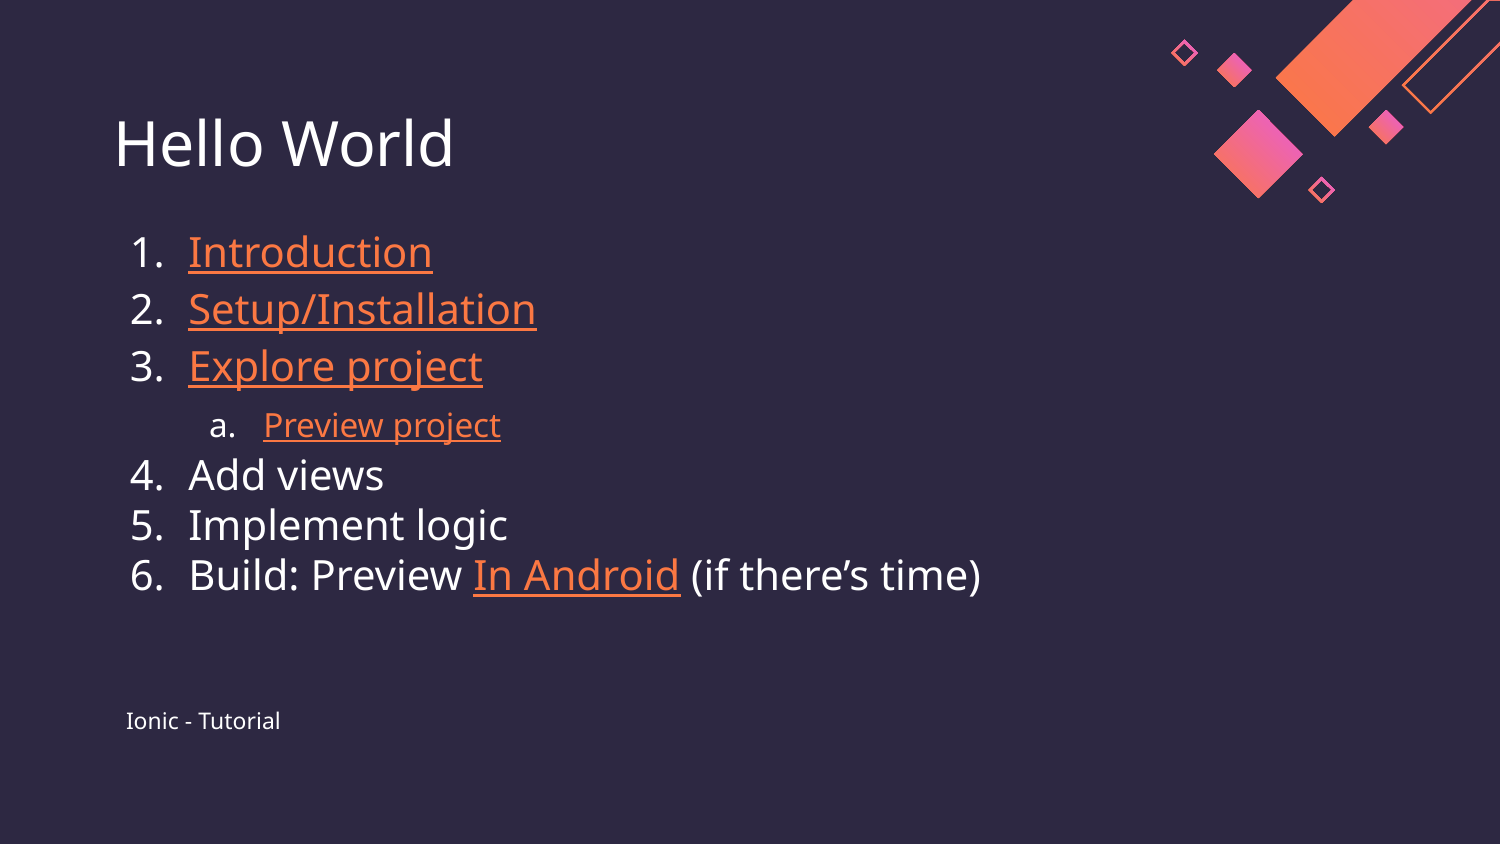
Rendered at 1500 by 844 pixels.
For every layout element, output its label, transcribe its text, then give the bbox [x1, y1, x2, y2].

subtitle Ionic - Tutorial [111, 687, 860, 731]
title Hello World [98, 88, 1387, 197]
list Introduction Setup/Installation Explore project Preview project Add views Implement logic Build: Preview In Android (if there’s time) [98, 211, 1373, 666]
